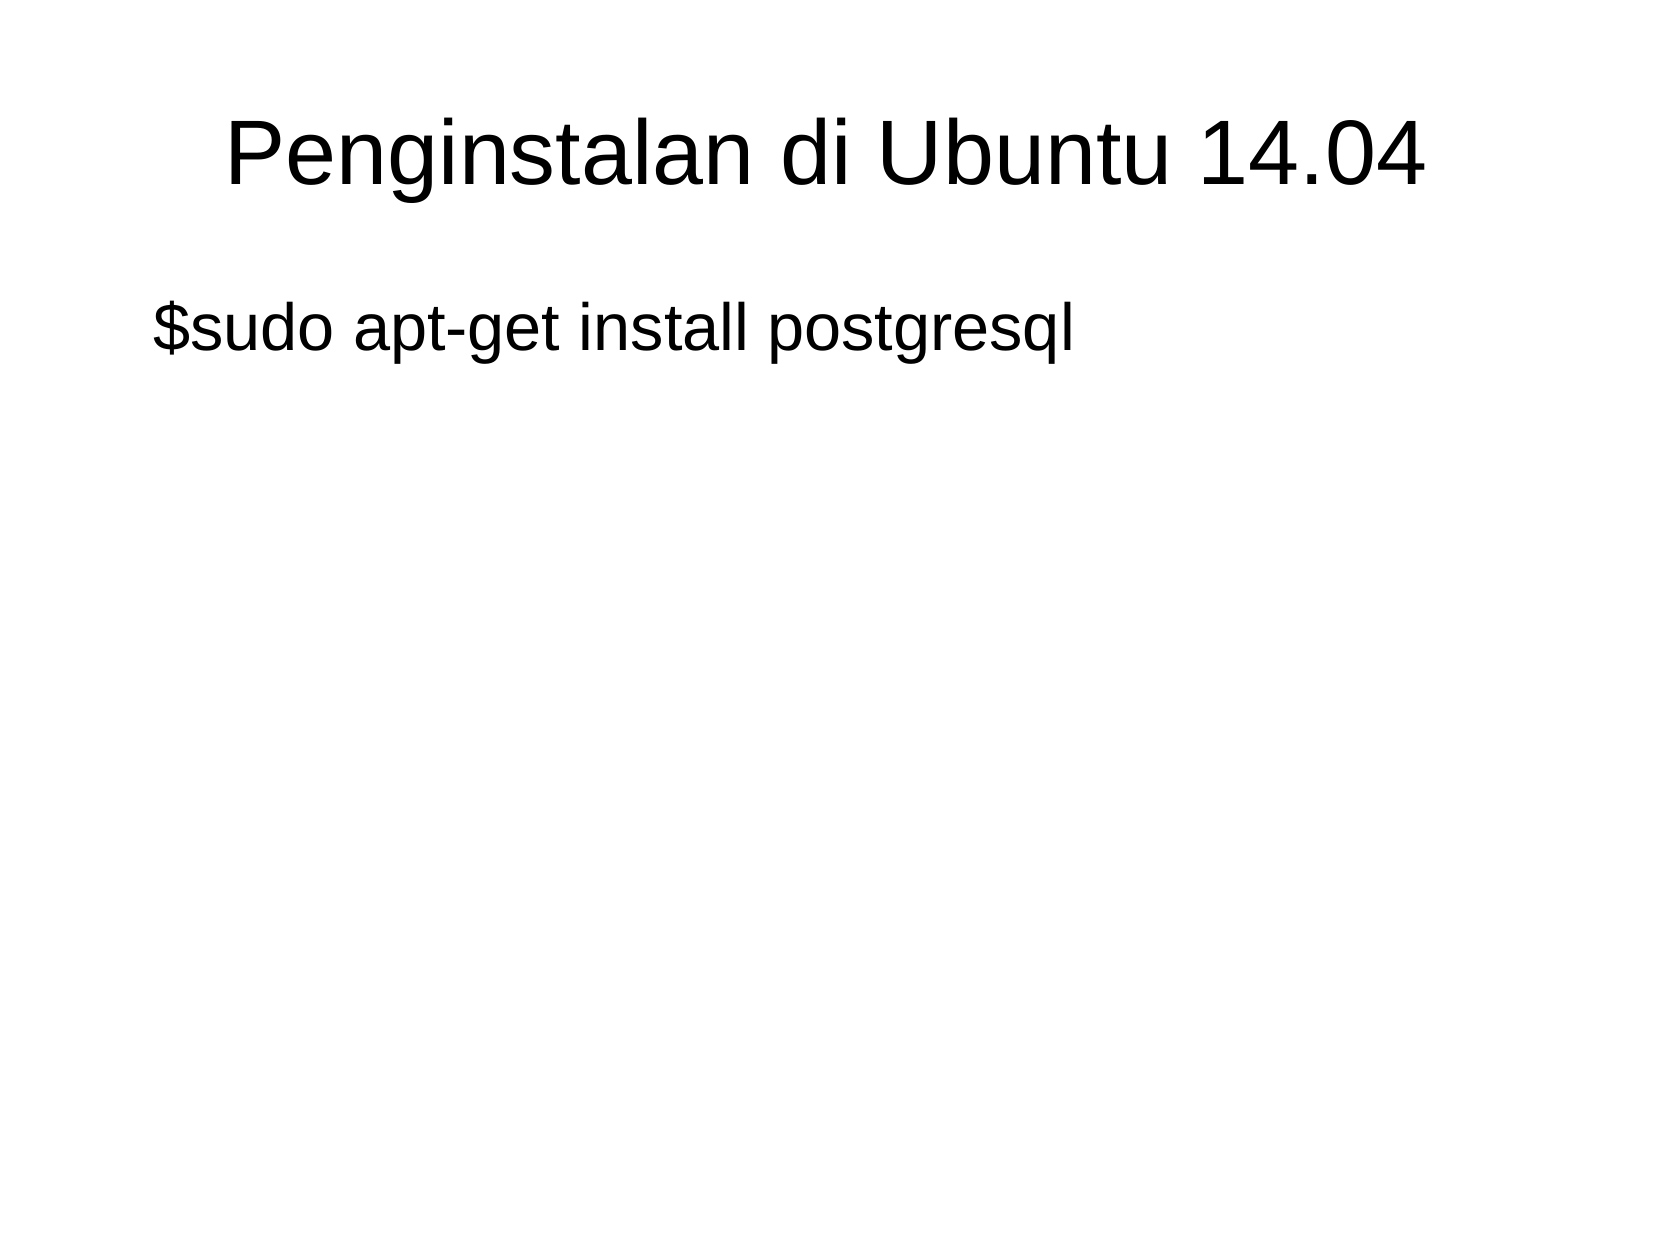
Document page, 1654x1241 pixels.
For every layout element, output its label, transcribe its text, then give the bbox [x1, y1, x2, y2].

list $sudo apt-get install postgresql [82, 290, 1571, 1010]
title Penginstalan di Ubuntu 14.04 [82, 49, 1571, 257]
